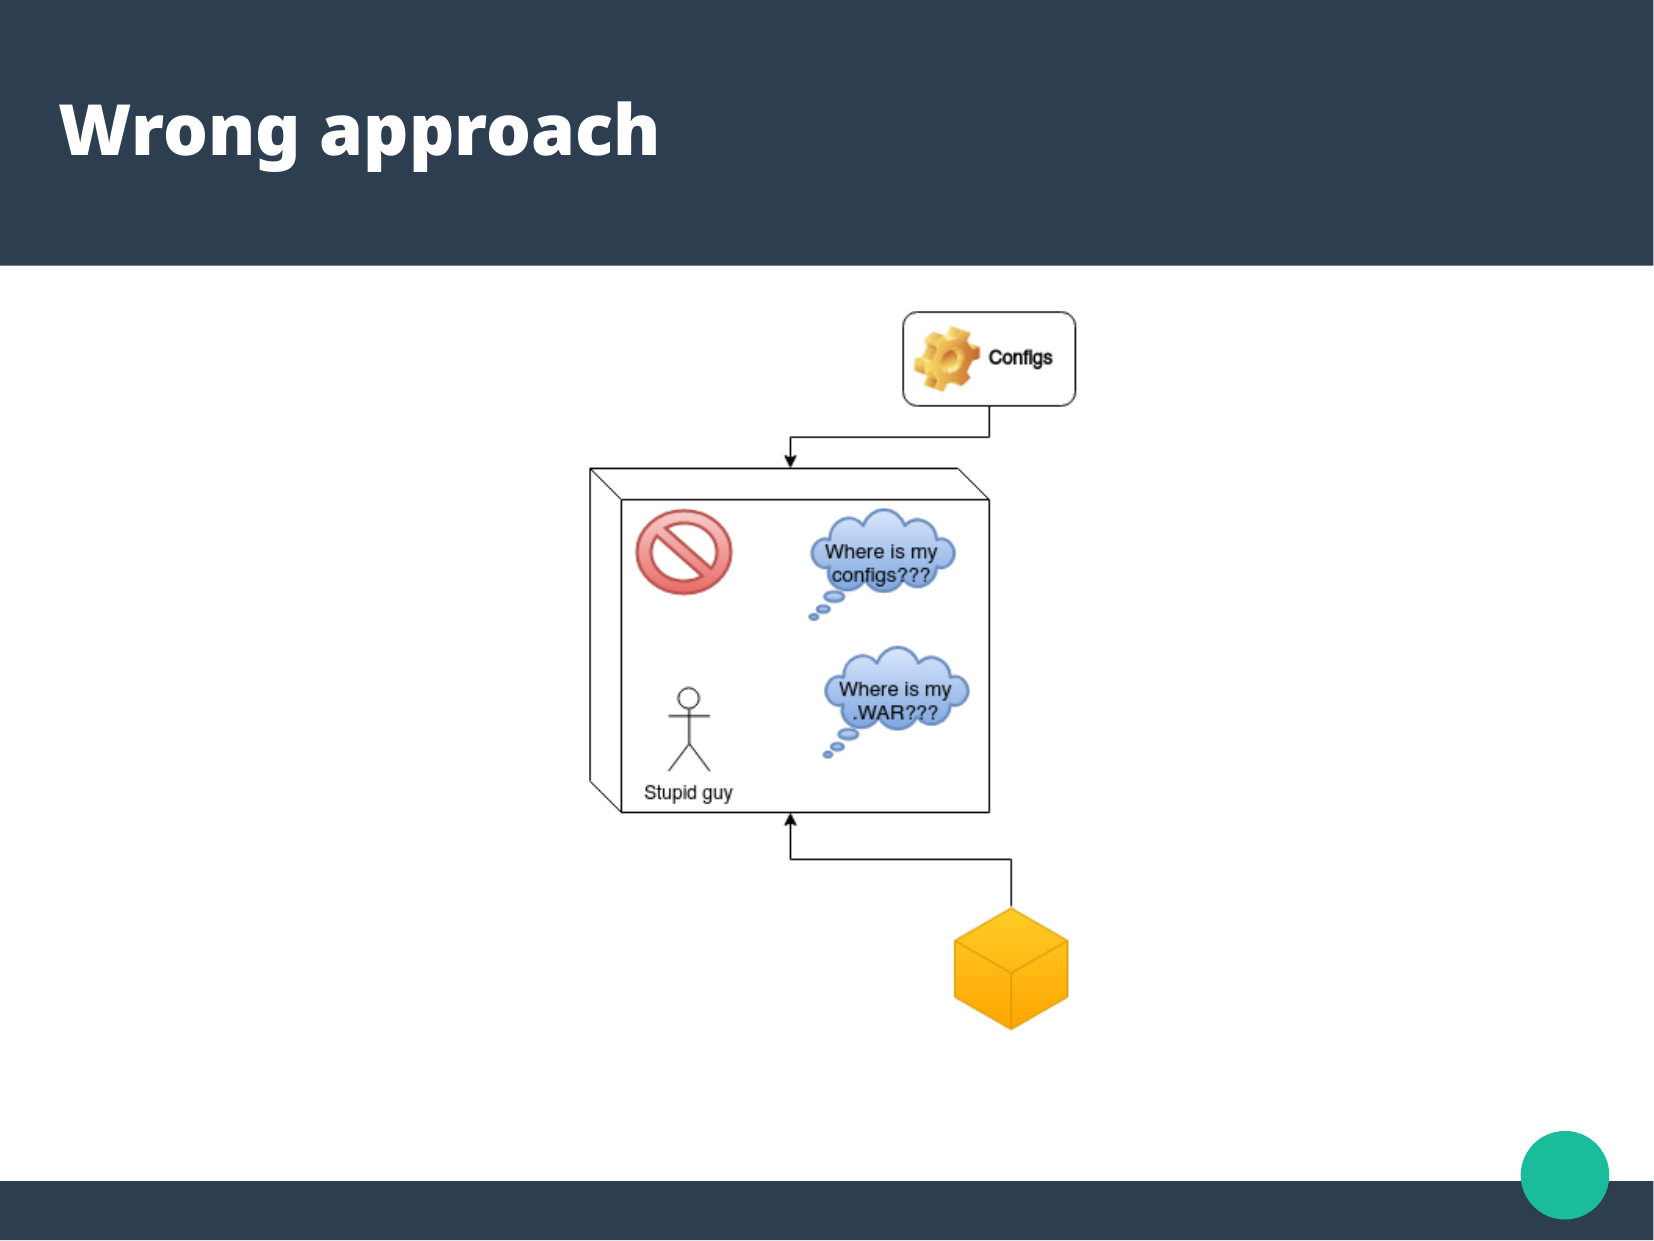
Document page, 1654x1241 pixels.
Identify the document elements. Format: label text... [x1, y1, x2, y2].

title Wrong approach [59, 49, 1595, 207]
picture [588, 310, 1078, 1034]
